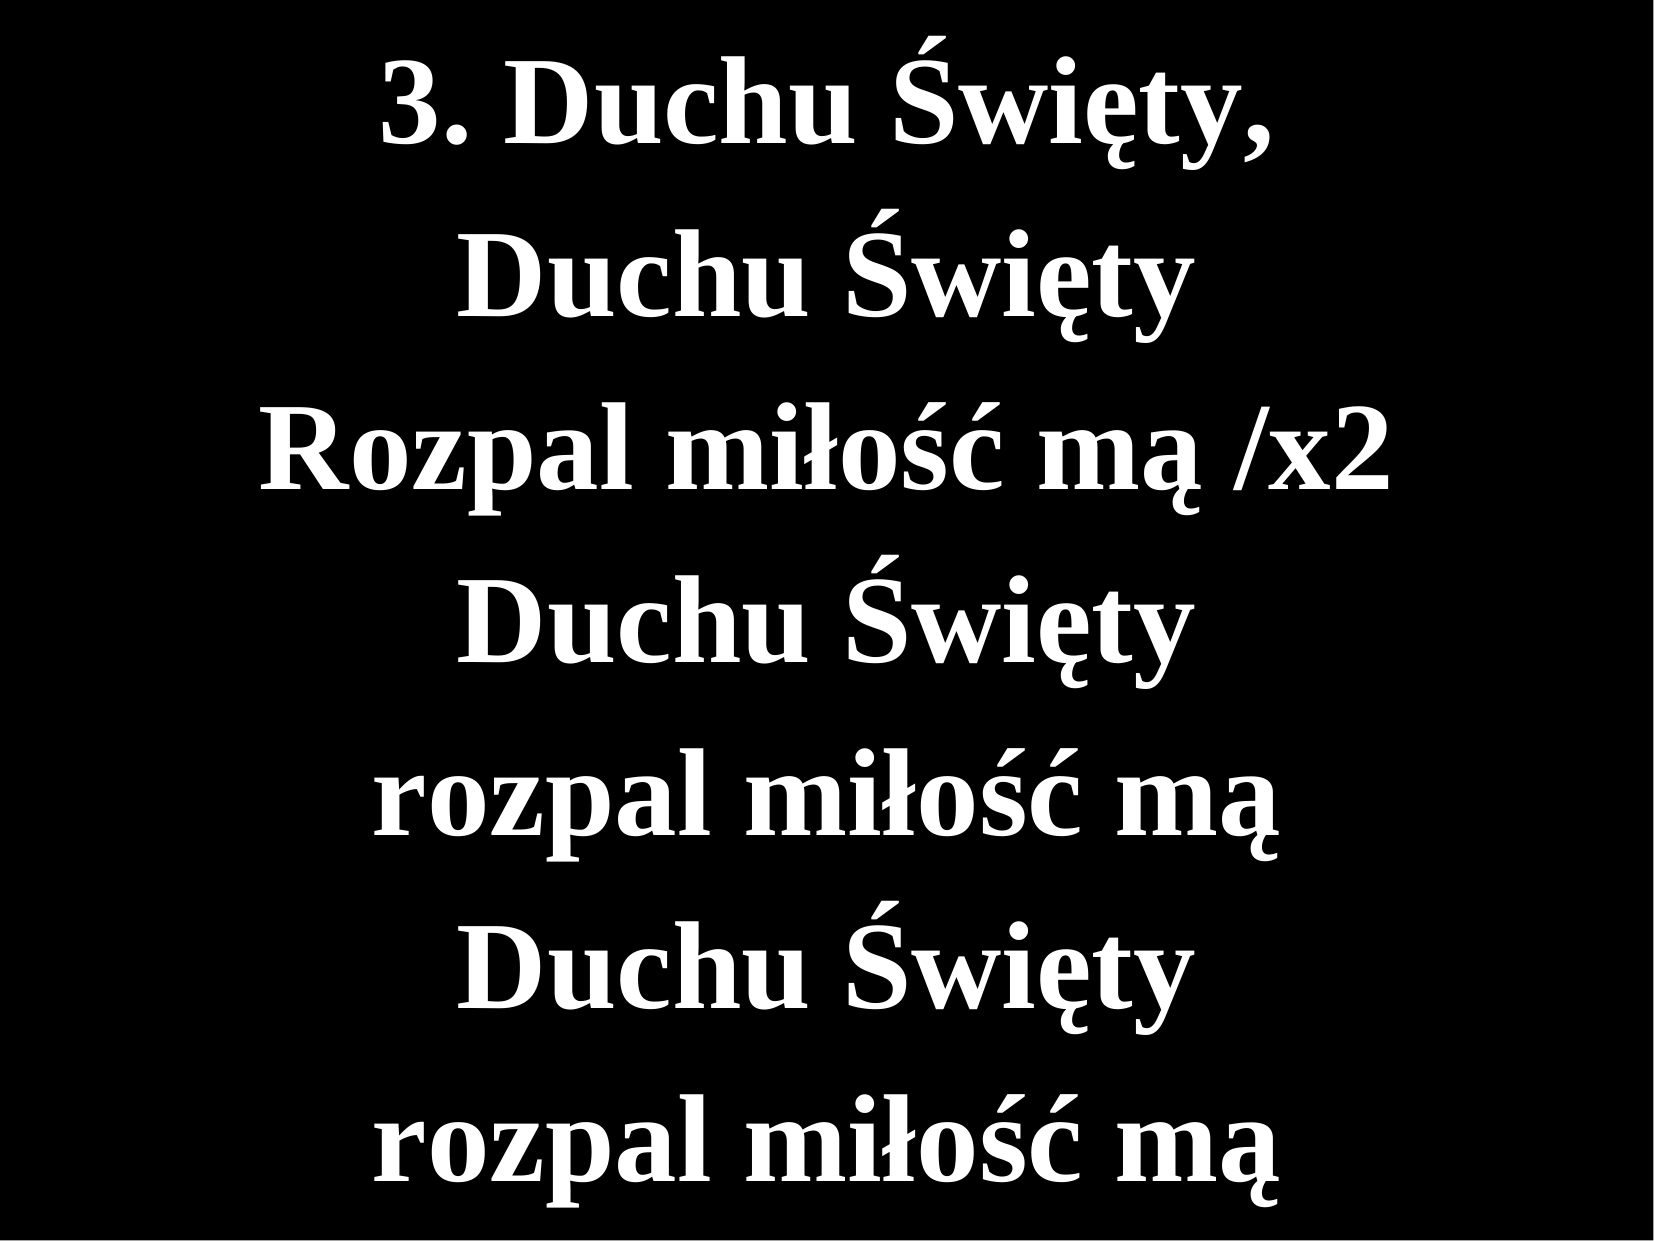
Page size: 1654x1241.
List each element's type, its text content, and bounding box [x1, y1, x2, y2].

title 3. Duchu Święty, ppp Duchu Święty ppp Rozpal miłość mą /x2 ppp Duchu Święty ppp rozpal miłość mą ppp Duchu Święty ppp rozpal miłość mą [0, 0, 1654, 1241]
